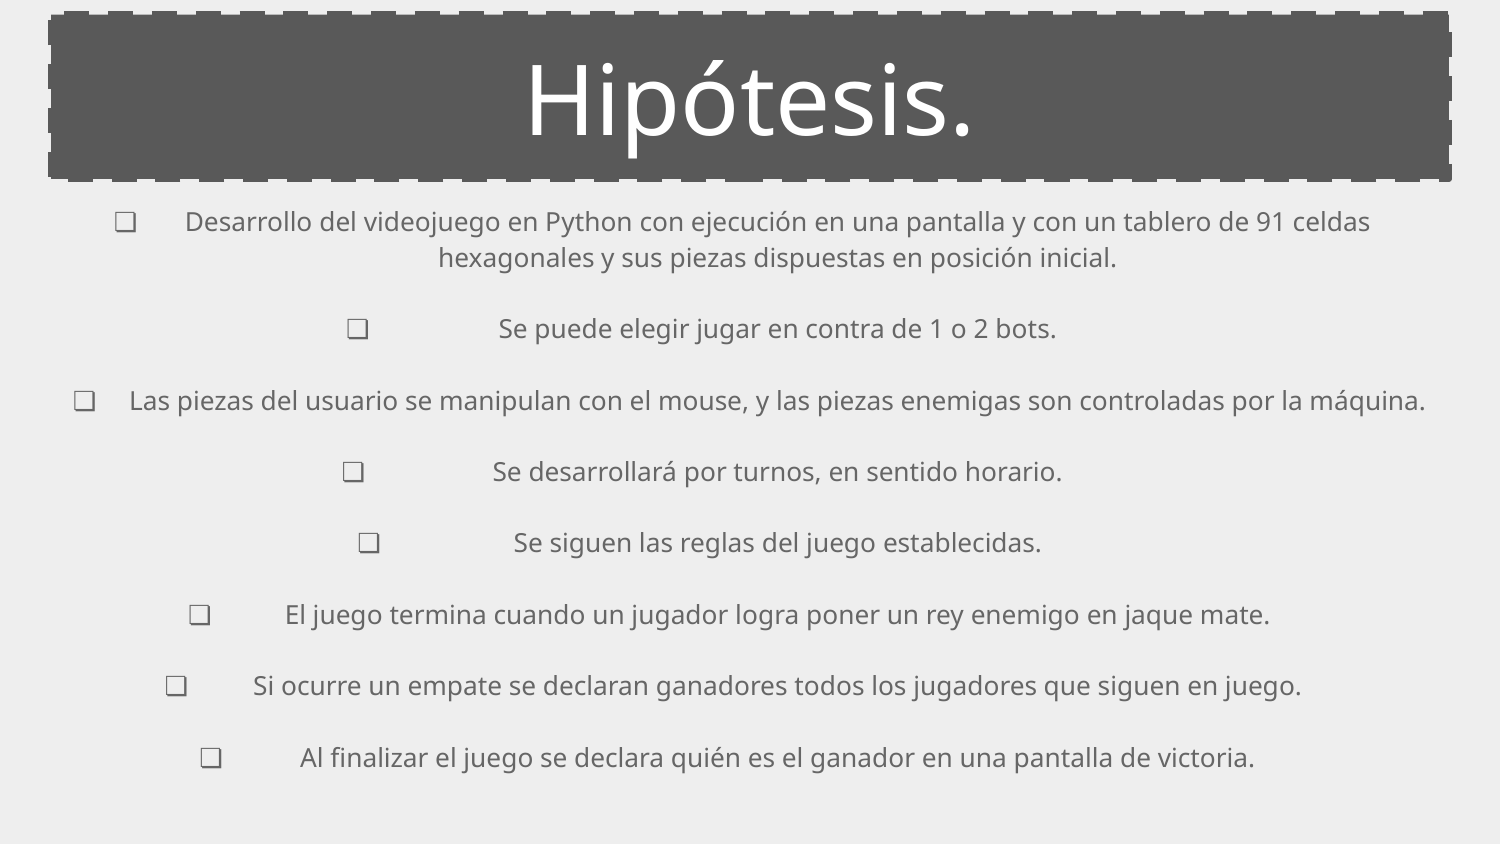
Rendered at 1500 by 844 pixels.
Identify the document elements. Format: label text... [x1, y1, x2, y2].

subtitle Desarrollo del videojuego en Python con ejecución en una pantalla y con un tablero de 91 celdas hexagonales y sus piezas dispuestas en posición inicial. Se puede elegir jugar en contra de 1 o 2 bots. Las piezas del usuario se manipulan con el mouse, y las piezas enemigas son controladas por la máquina. Se desarrollará por turnos, en sentido horario. Se siguen las reglas del juego establecidas. El juego termina cuando un jugador logra poner un rey enemigo en jaque mate. Si ocurre un empate se declaran ganadores todos los jugadores que siguen en juego. Al finalizar el juego se declara quién es el ganador en una pantalla de victoria. [51, 188, 1449, 825]
title Hipótesis. [51, 14, 1449, 179]
